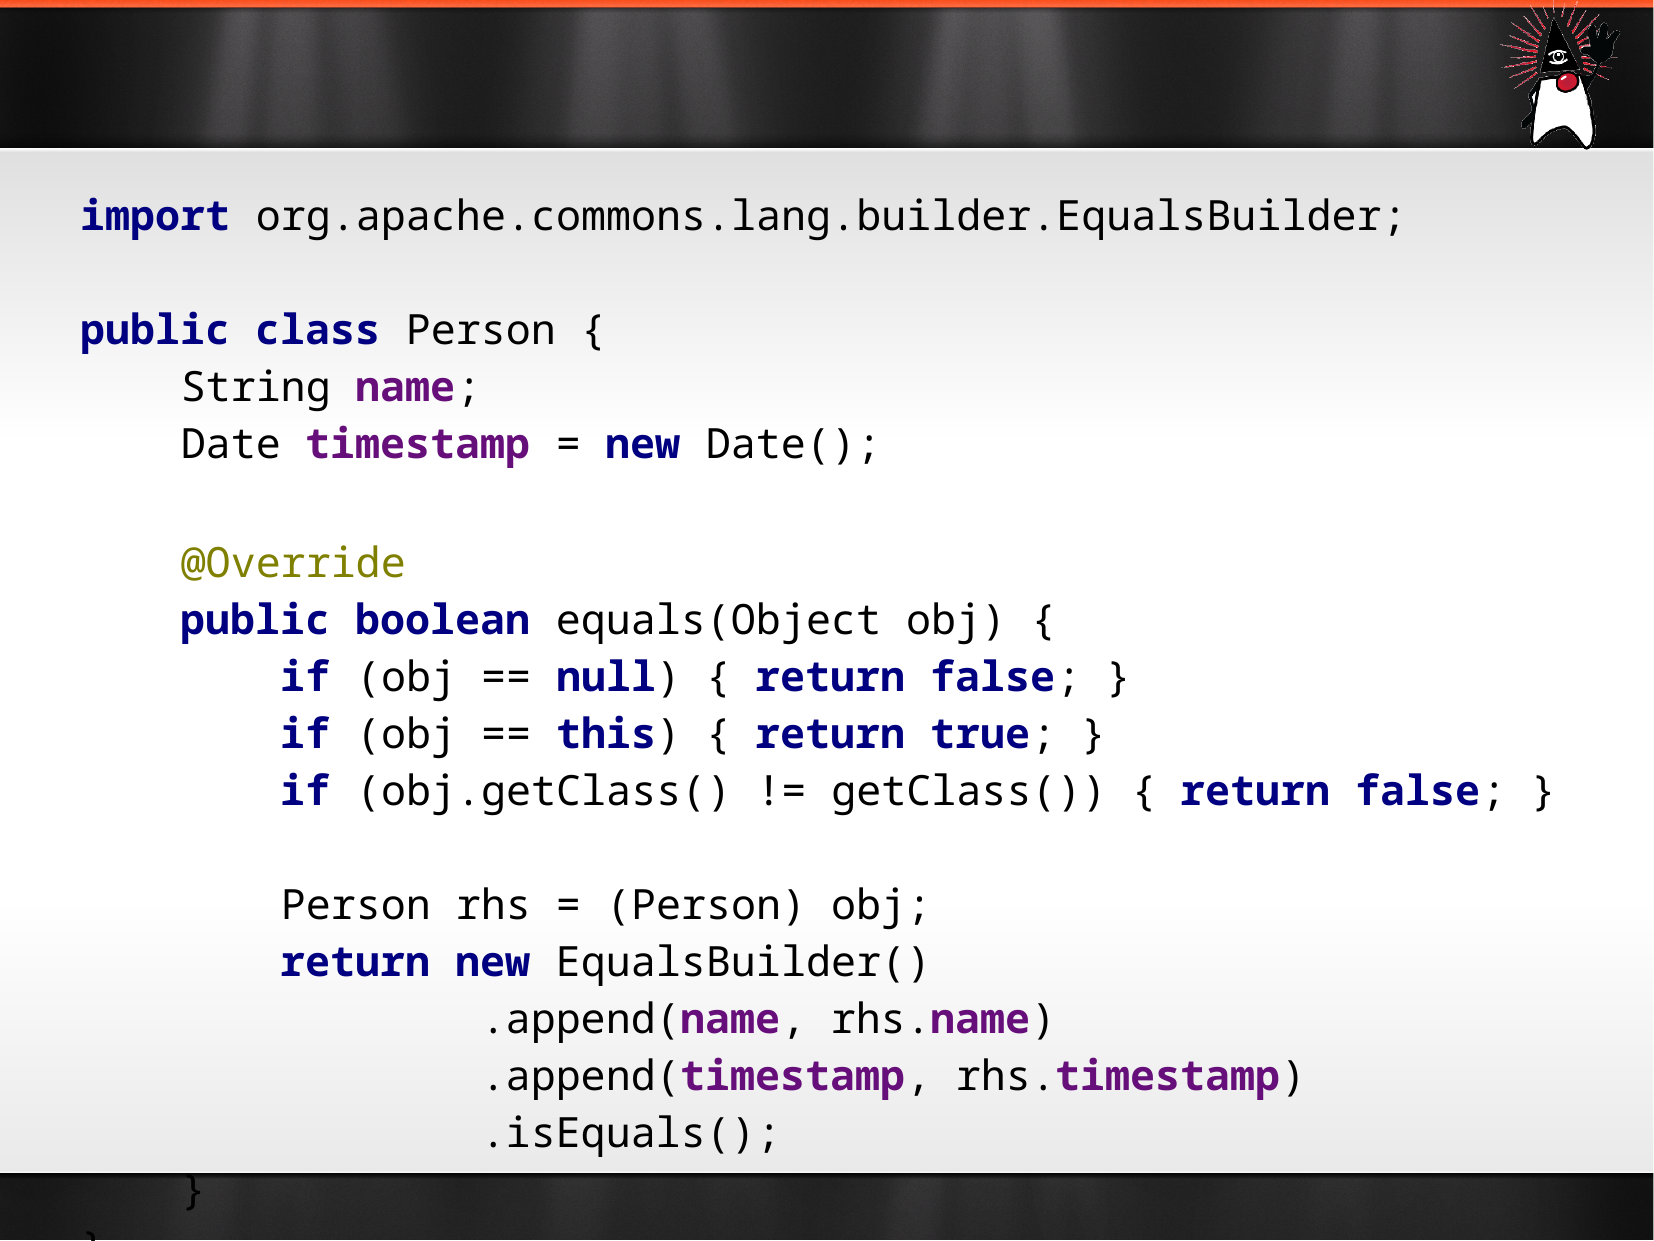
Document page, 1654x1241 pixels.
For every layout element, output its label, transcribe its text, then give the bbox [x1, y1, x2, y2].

picture [0, 0, 1654, 1240]
subtitle import org.apache.commons.lang.builder.EqualsBuilder; public class Person { String name; Date timestamp = new Date(); @Override public boolean equals(Object obj) { if (obj == null) { return false; } if (obj == this) { return true; } if (obj.getClass() != getClass()) { return false; } Person rhs = (Person) obj; return new EqualsBuilder() .append(name, rhs.name) .append(timestamp, rhs.timestamp) .isEquals(); } } [80, 185, 1654, 1241]
